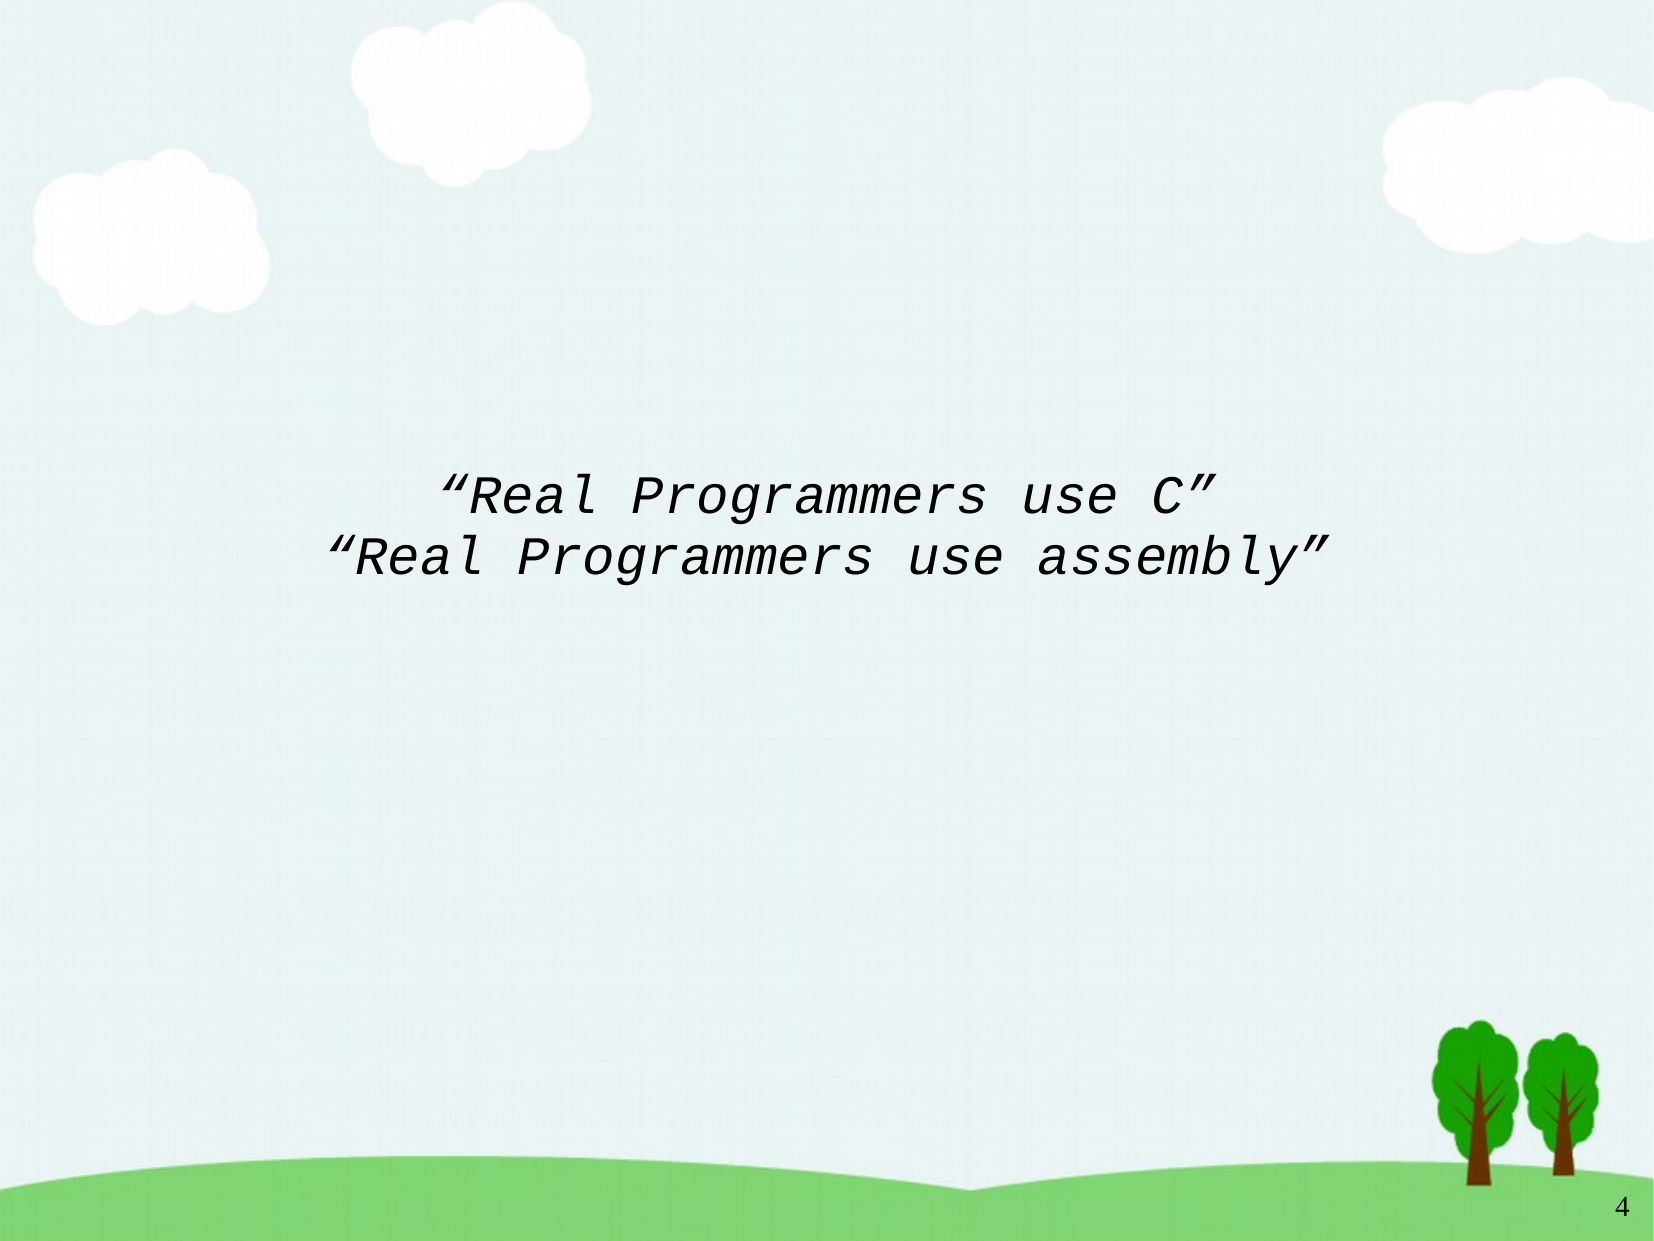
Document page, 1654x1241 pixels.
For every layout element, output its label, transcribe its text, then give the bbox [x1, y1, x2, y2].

picture [0, 0, 1654, 1241]
subtitle “Real Programmers use C” “Real Programmers use assembly” [82, 49, 1571, 1010]
